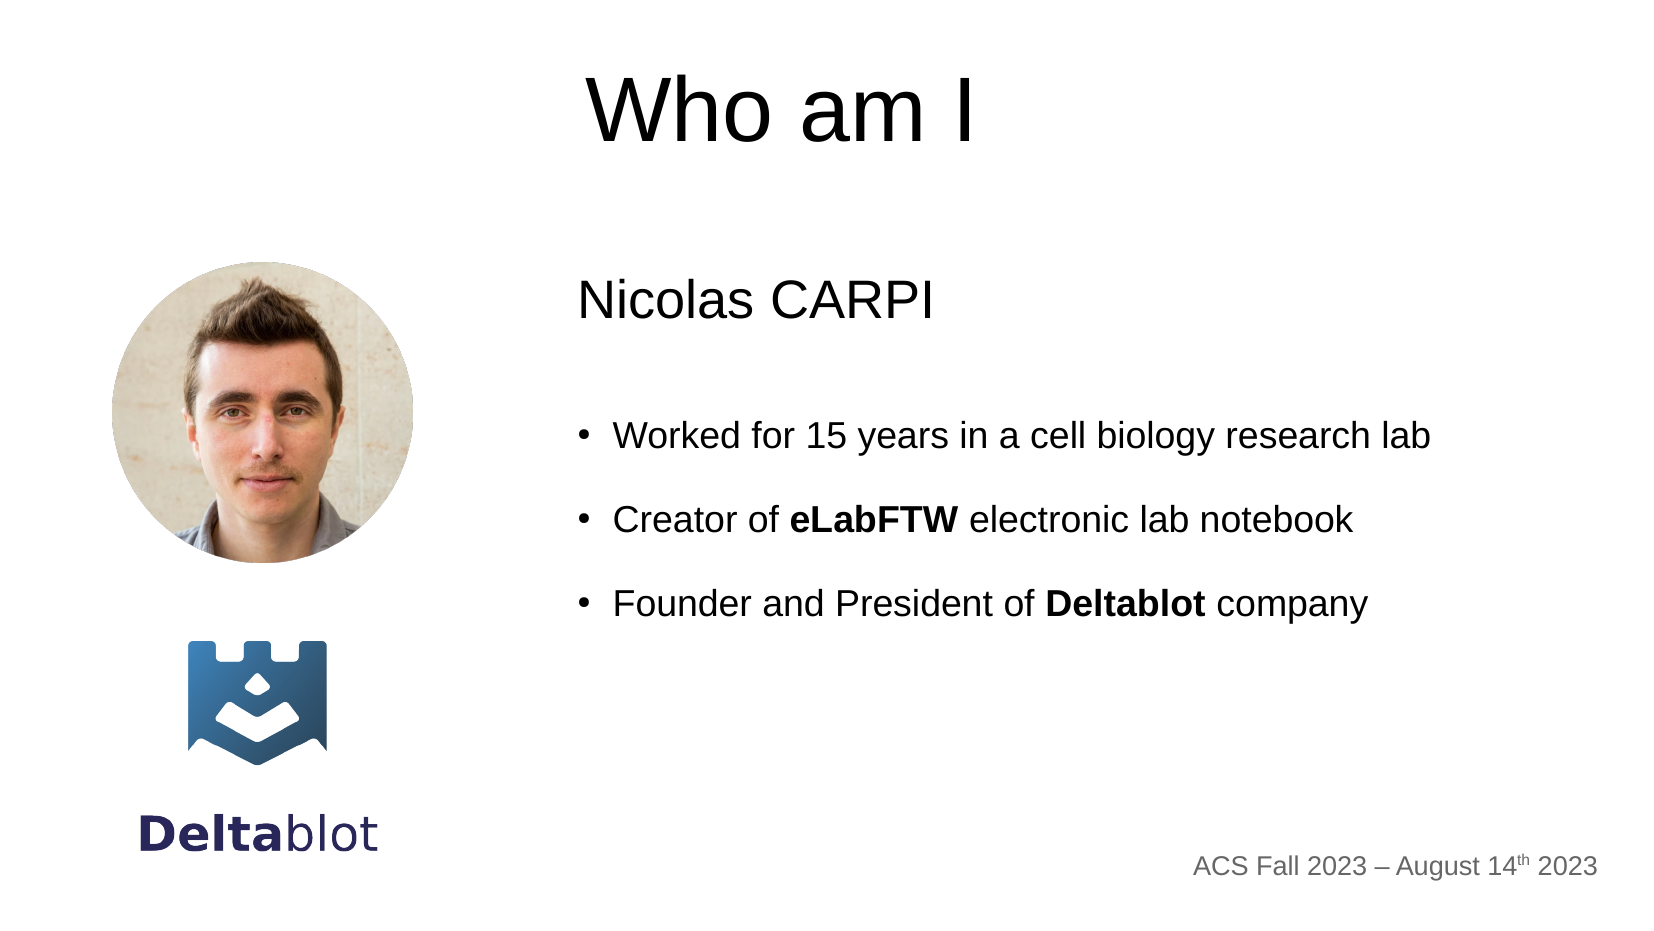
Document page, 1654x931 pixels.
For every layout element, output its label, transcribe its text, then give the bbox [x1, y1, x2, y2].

picture [112, 262, 413, 563]
text_box ACS Fall 2023 – August 14th 2023 [1162, 843, 1613, 901]
text_box Nicolas CARPI Worked for 15 years in a cell biology research lab Creator of eLabFTW electronic lab notebook Founder and President of Deltablot company [562, 262, 1613, 632]
picture [112, 599, 406, 893]
title Who am I [37, 32, 1526, 188]
